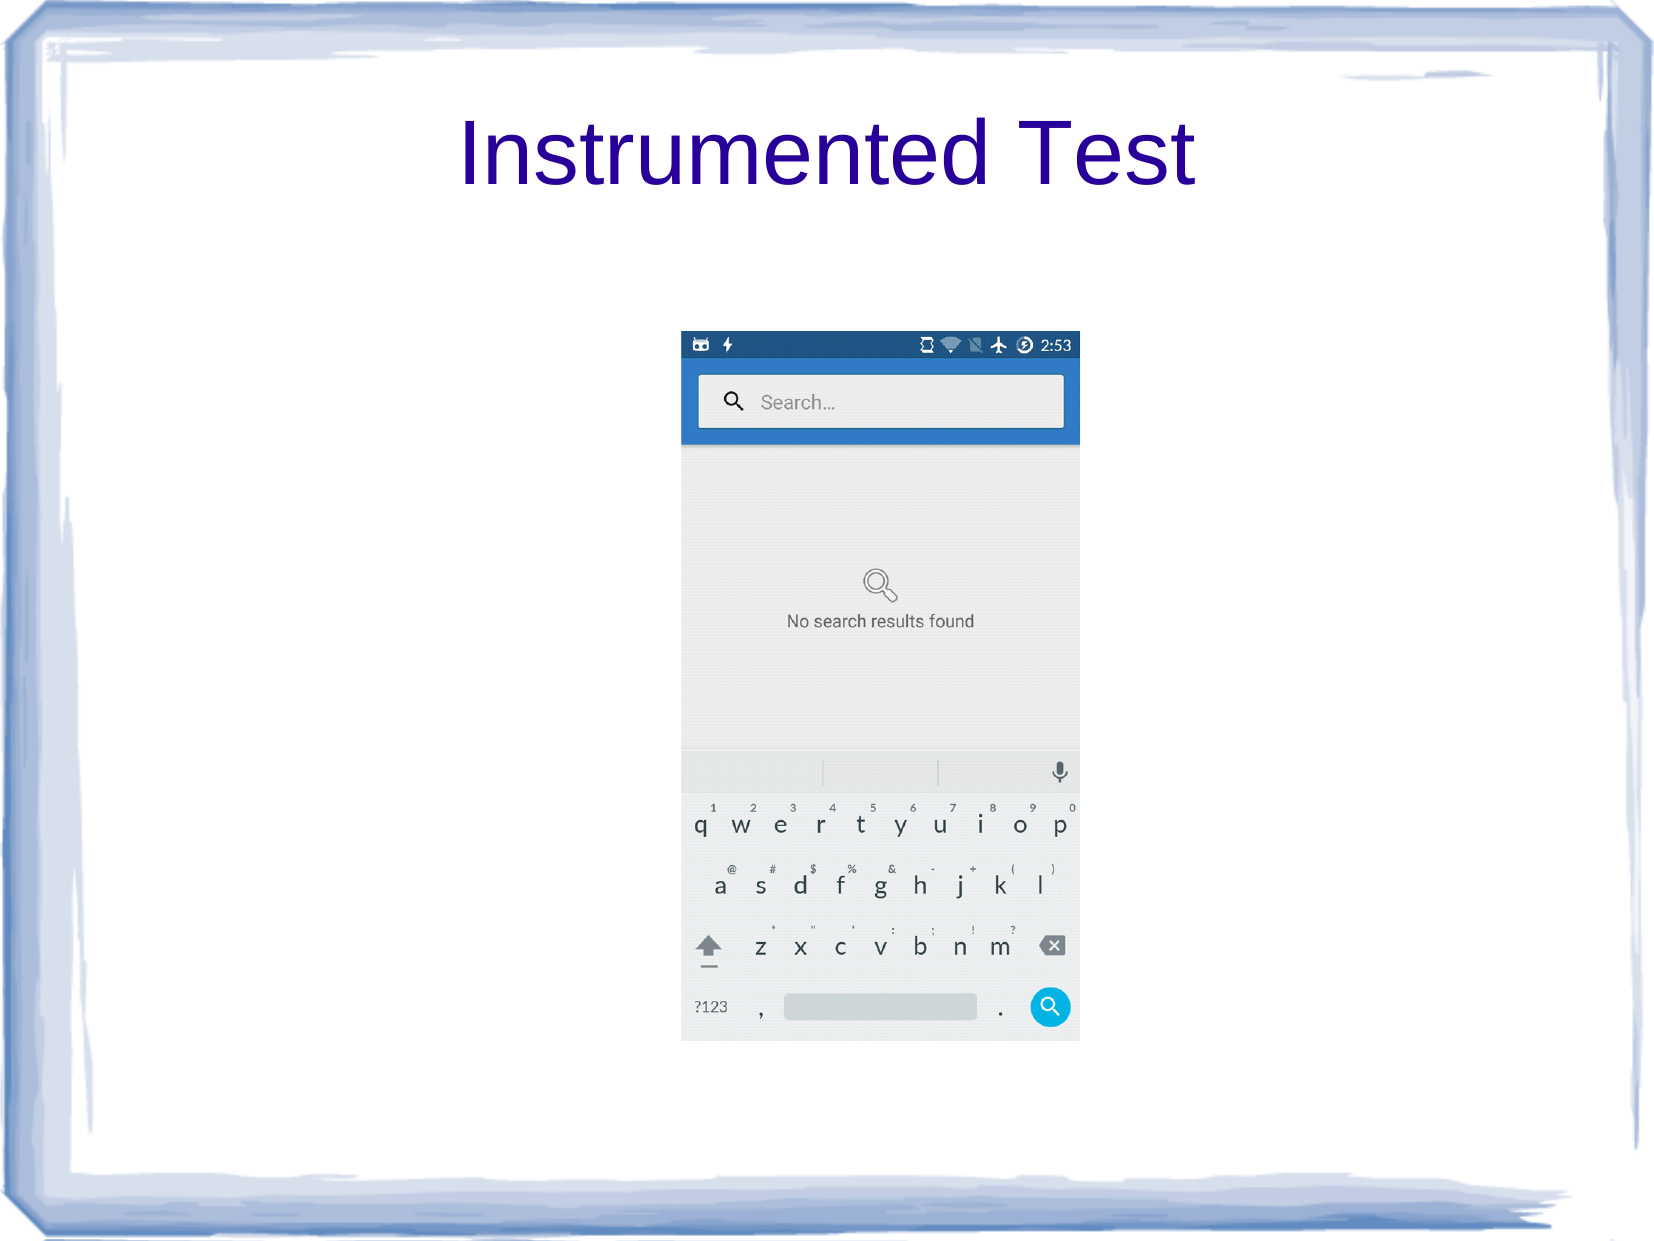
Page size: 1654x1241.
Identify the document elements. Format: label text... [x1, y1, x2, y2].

title Instrumented Test [82, 49, 1571, 257]
picture [0, 0, 1654, 1241]
